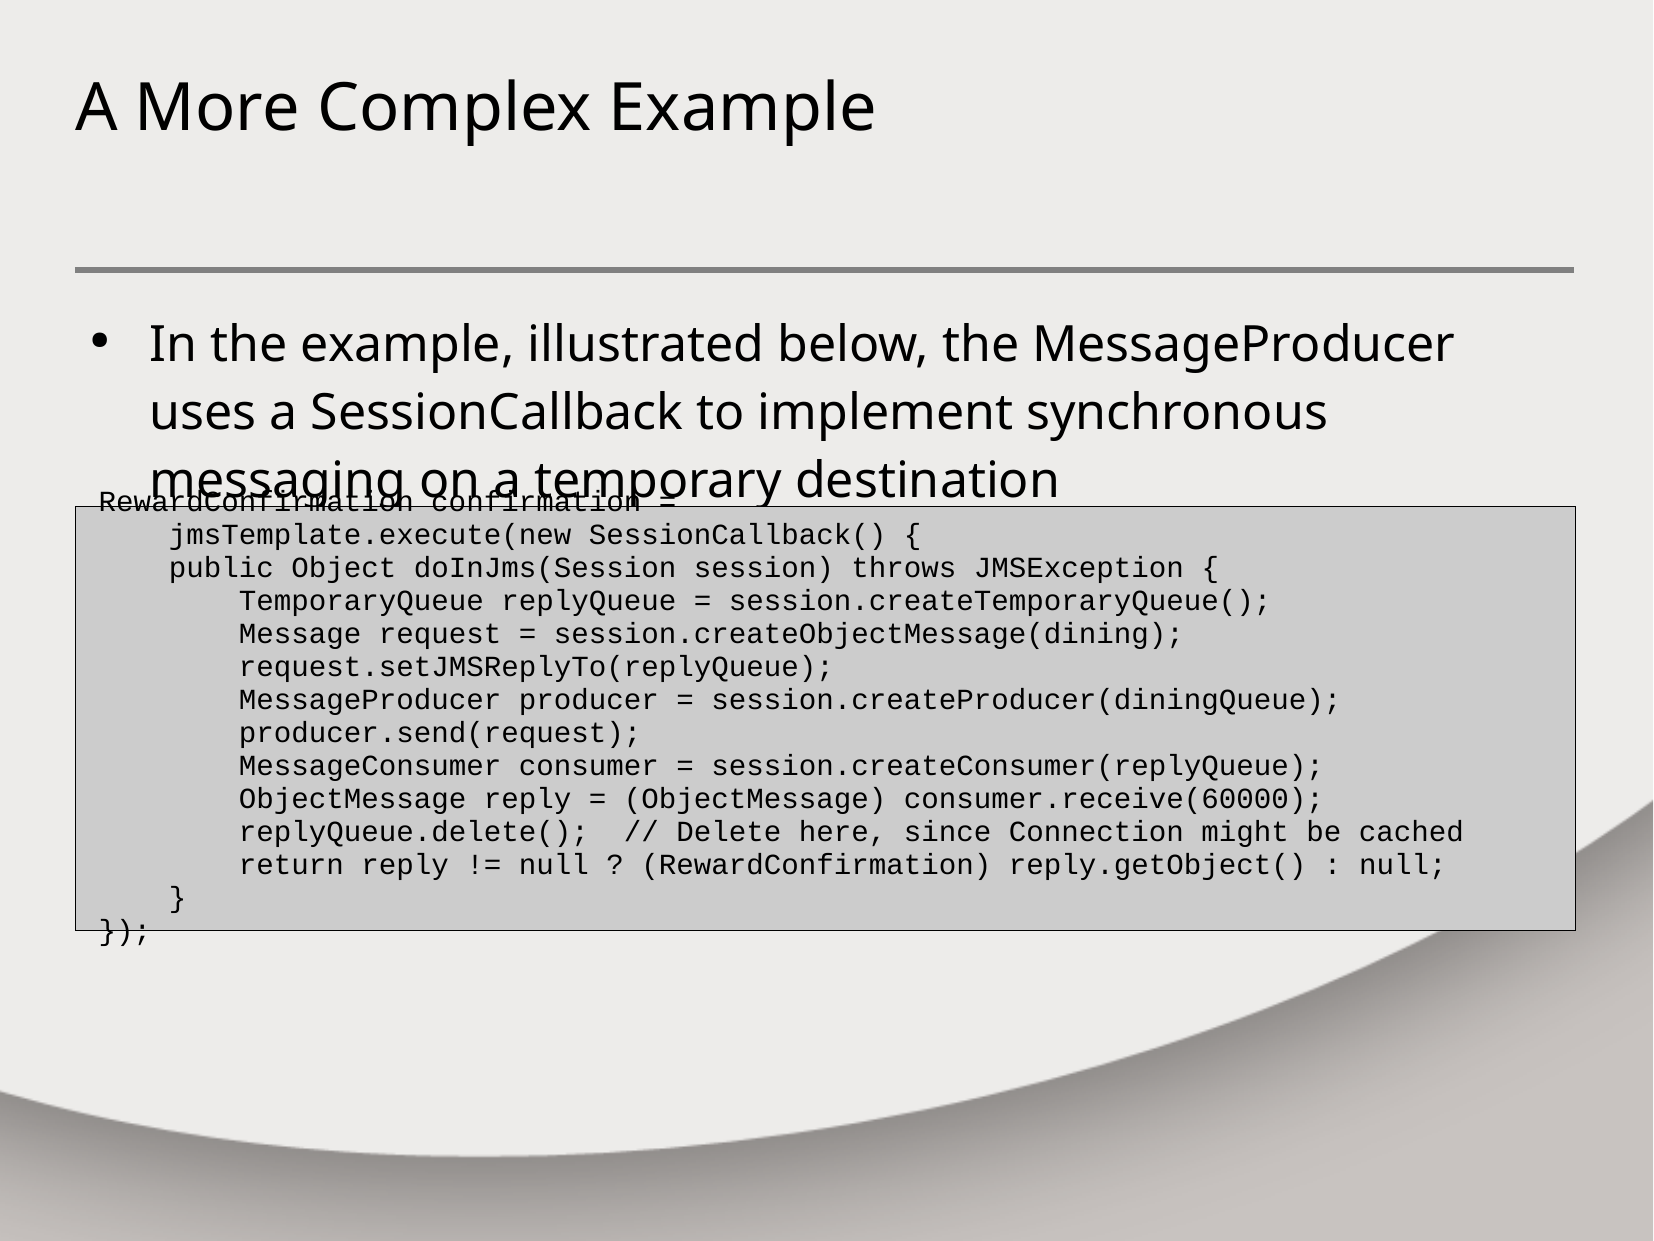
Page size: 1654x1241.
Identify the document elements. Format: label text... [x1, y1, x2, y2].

text_box In the example, illustrated below, the MessageProducer uses a SessionCallback to implement synchronous messaging on a temporary destination [75, 300, 1576, 506]
title A More Complex Example [75, 75, 1575, 226]
picture [0, 0, 1654, 1241]
text_box RewardConfirmation confirmation = jmsTemplate.execute(new SessionCallback() { public Object doInJms(Session session) throws JMSException { TemporaryQueue replyQueue = session.createTemporaryQueue(); Message request = session.createObjectMessage(dining); request.setJMSReplyTo(replyQueue); MessageProducer producer = session.createProducer(diningQueue); producer.send(request); MessageConsumer consumer = session.createConsumer(replyQueue); ObjectMessage reply = (ObjectMessage) consumer.receive(60000); replyQueue.delete(); // Delete here, since Connection might be cached return reply != null ? (RewardConfirmation) reply.getObject() : null; } }); [75, 506, 1576, 931]
text_box In the example, illustrated below, the MessageProducer uses a SessionCallback to implement synchronous messaging on a temporary destination [75, 931, 1576, 1163]
